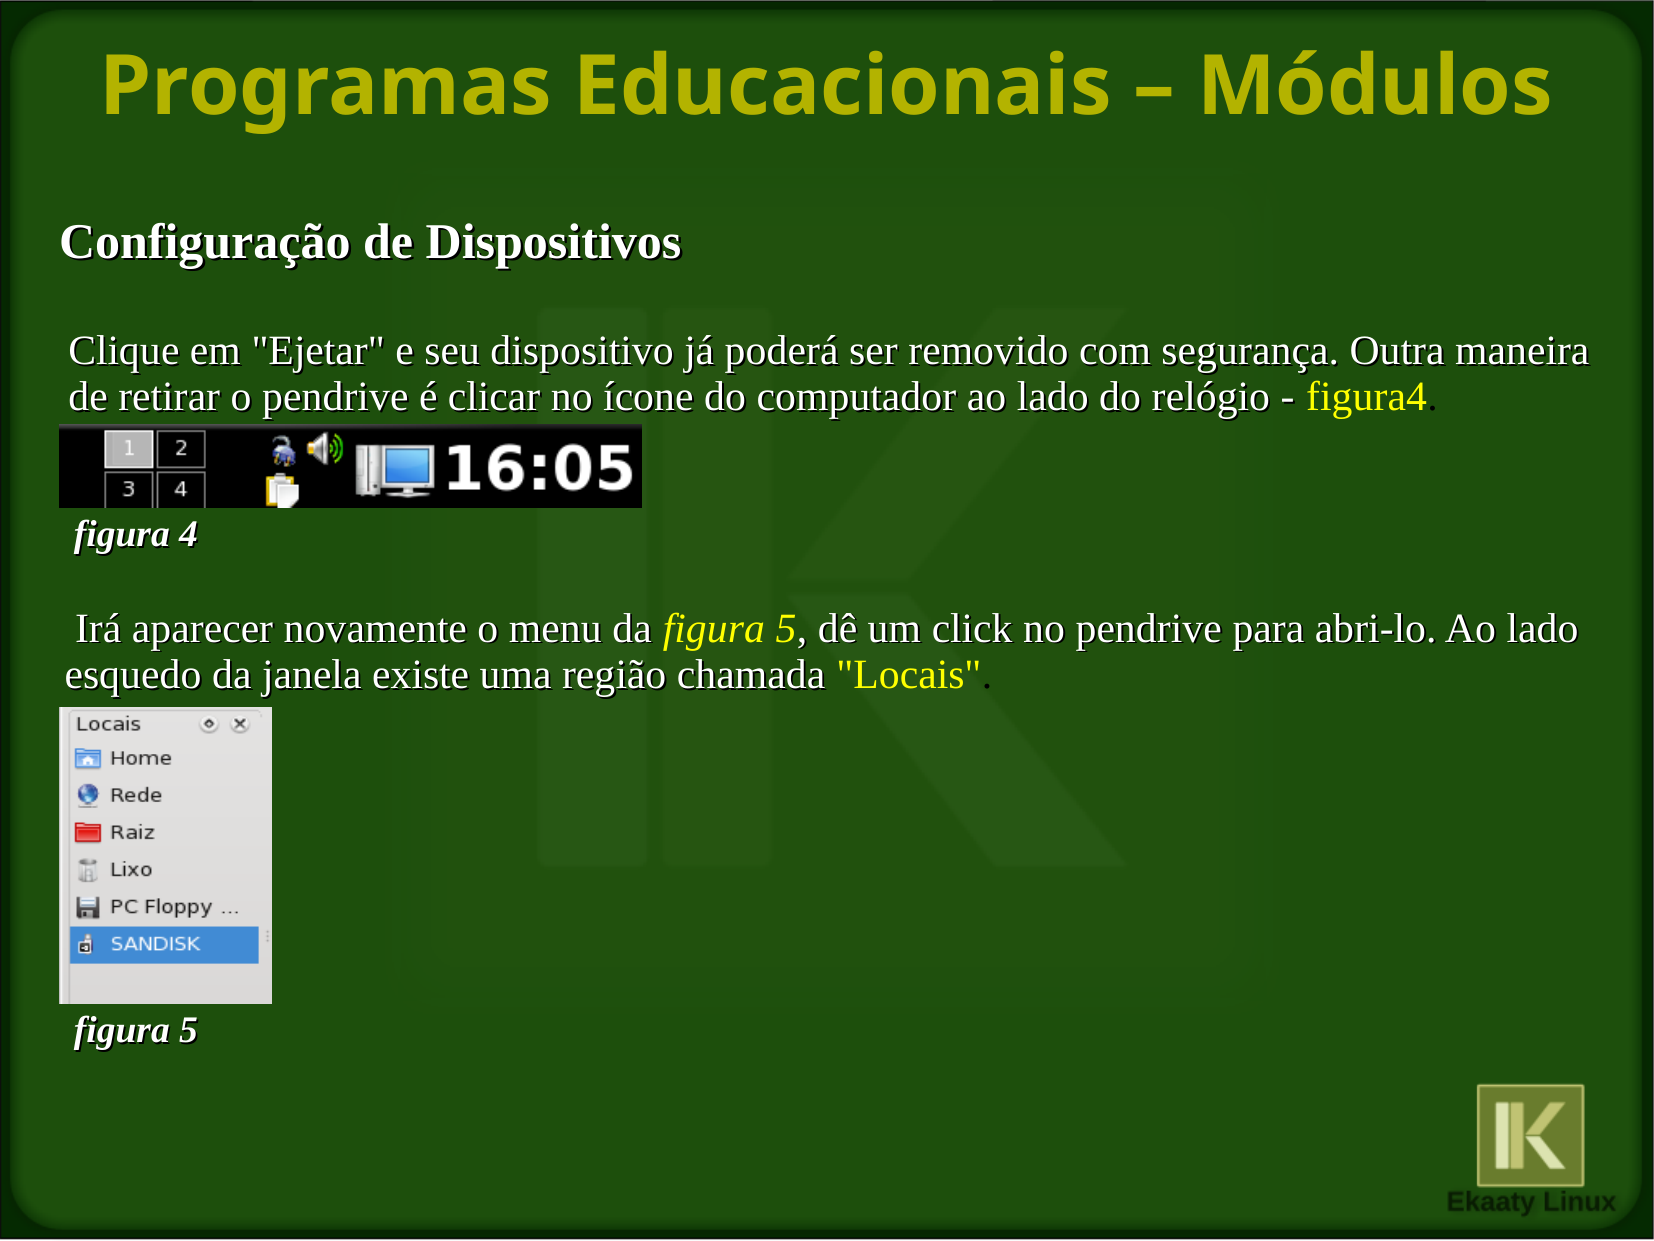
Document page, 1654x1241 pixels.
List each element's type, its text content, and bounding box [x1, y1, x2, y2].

title Programas Educacionais – Módulos [38, 16, 1615, 148]
picture [0, 0, 1654, 1241]
text_box Irá aparecer novamente o menu da figura 5, dê um click no pendrive para abri-lo. Ao lado esquedo da janela existe uma região chamada "Locais". [49, 597, 1597, 705]
list Configuração de Dispositivos [59, 213, 1548, 319]
text_box Clique em "Ejetar" e seu dispositivo já poderá ser removido com segurança. Outra maneira de retirar o pendrive é clicar no ícone do computador ao lado do relógio - figura4. [53, 319, 1625, 428]
text_box figura 4 [59, 505, 255, 563]
text_box figura 5 [59, 1001, 255, 1084]
